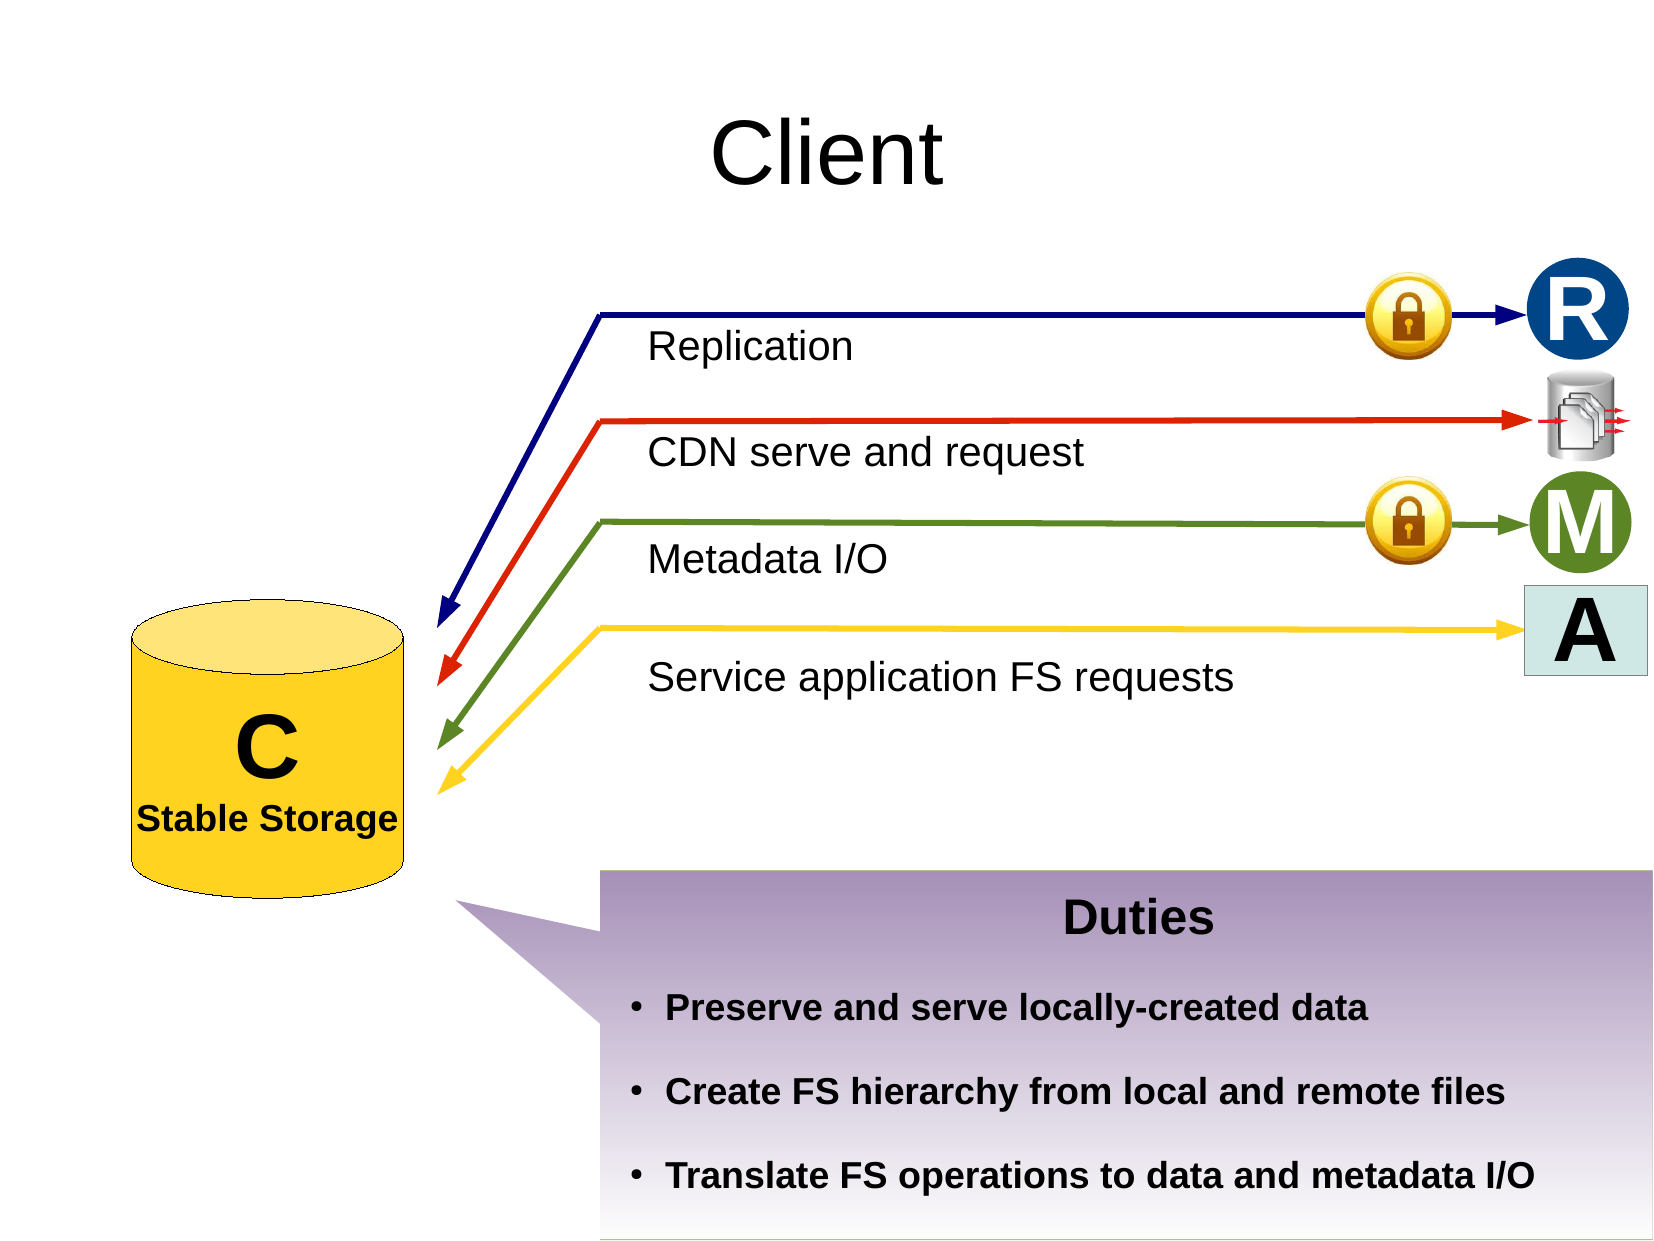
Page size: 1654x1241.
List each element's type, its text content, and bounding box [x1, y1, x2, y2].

text_box A [1524, 585, 1648, 676]
text_box Metadata I/O [597, 528, 1558, 590]
picture [1365, 476, 1452, 565]
text_box M [1529, 471, 1632, 574]
text_box [455, 870, 1654, 1241]
picture [1365, 272, 1452, 361]
text_box Service application FS requests [597, 646, 1558, 708]
title Client [82, 49, 1571, 257]
picture [1533, 369, 1635, 463]
text_box C Stable Storage [131, 638, 404, 899]
text_box CDN serve and request [597, 421, 1441, 484]
text_box Duties Preserve and serve locally-created data Create FS hierarchy from local and remote files Translate FS operations to data and metadata I/O [615, 881, 1654, 1241]
text_box Replication [597, 315, 1231, 377]
text_box R [1526, 257, 1629, 360]
text_box X [131, 599, 404, 675]
